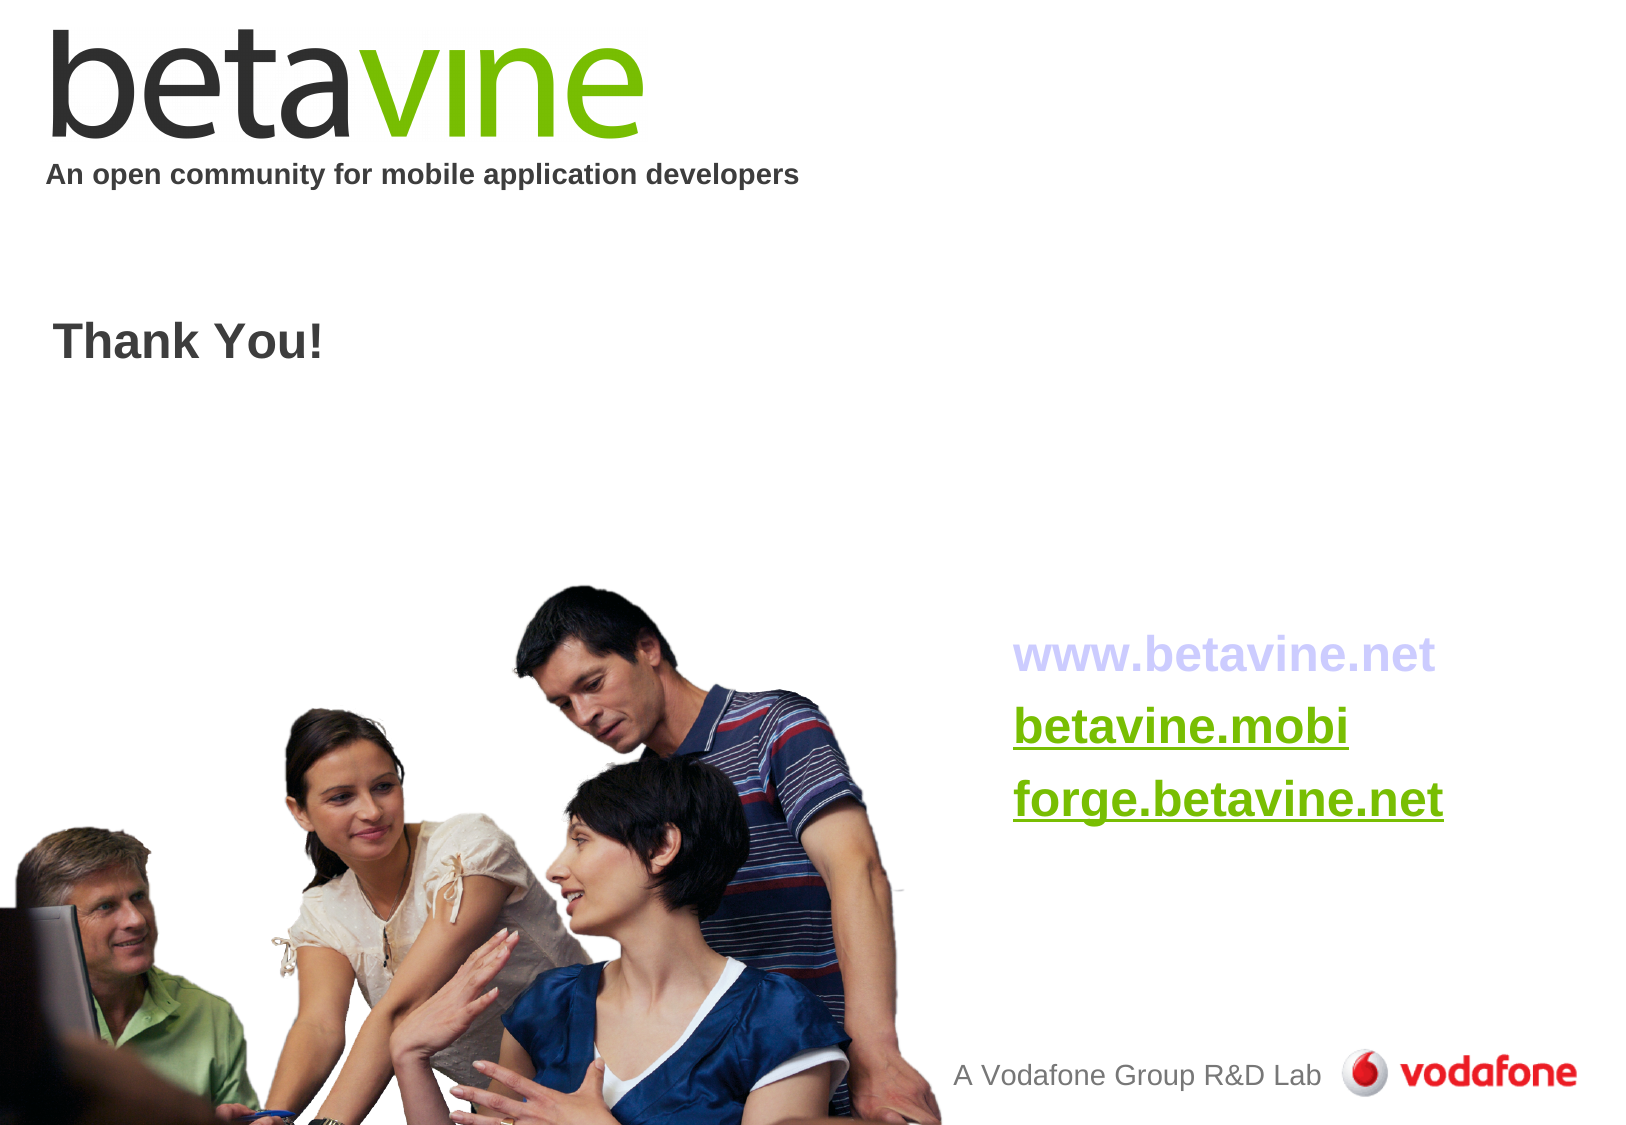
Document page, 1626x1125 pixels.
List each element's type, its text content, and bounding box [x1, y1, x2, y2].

picture [50, 27, 648, 142]
text_box Thank You! [37, 301, 340, 377]
picture [0, 550, 947, 1125]
text_box An open community for mobile application developers [30, 147, 816, 199]
text_box www.betavine.net betavine.mobi forge.betavine.net [998, 541, 1559, 907]
picture [1327, 1026, 1604, 1125]
